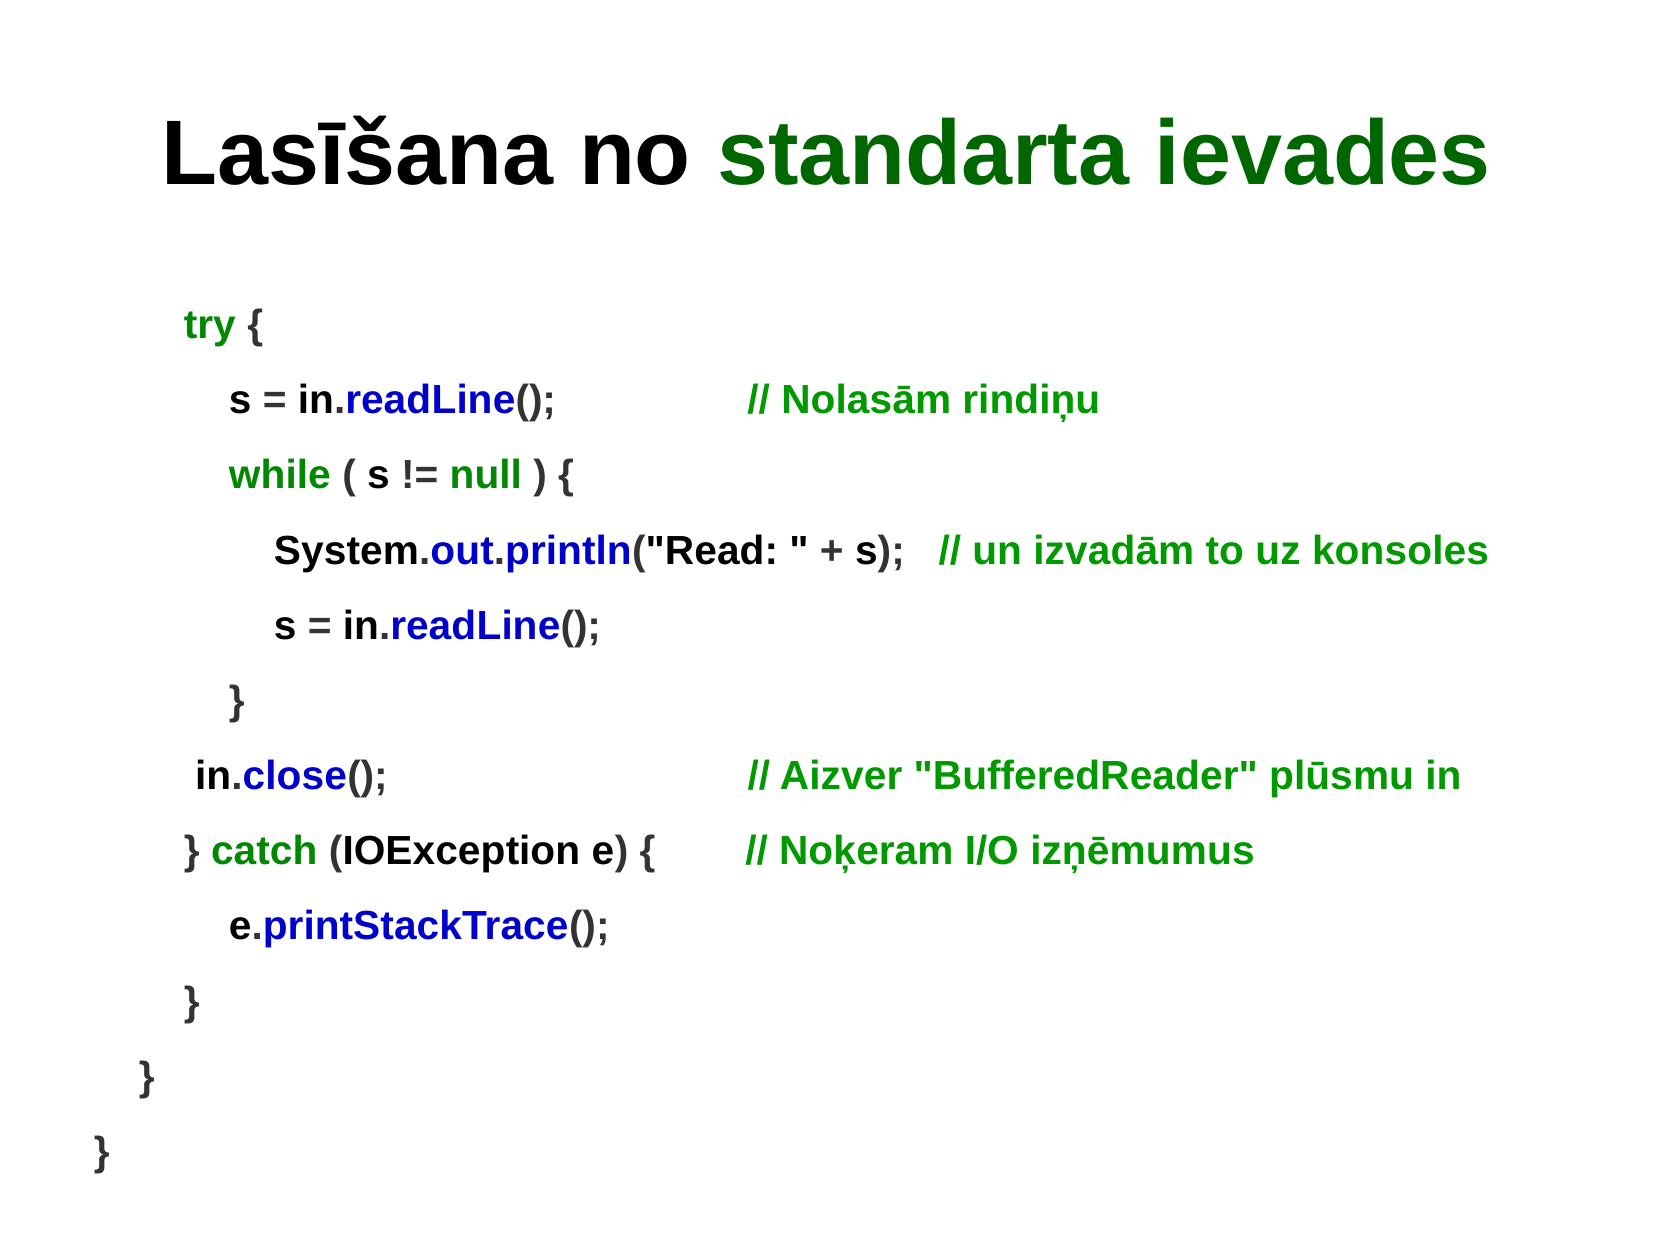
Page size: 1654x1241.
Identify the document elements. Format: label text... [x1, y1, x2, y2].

list try { s = in.readLine(); // Nolasām rindiņu while ( s != null ) { System.out.println("Read: " + s); // un izvadām to uz konsoles s = in.readLine(); } in.close(); // Aizver "BufferedReader" plūsmu in } catch (IOException e) { // Noķeram I/O izņēmumus e.printStackTrace(); } } } [82, 290, 1538, 1182]
title Lasīšana no standarta ievades [82, 49, 1571, 257]
